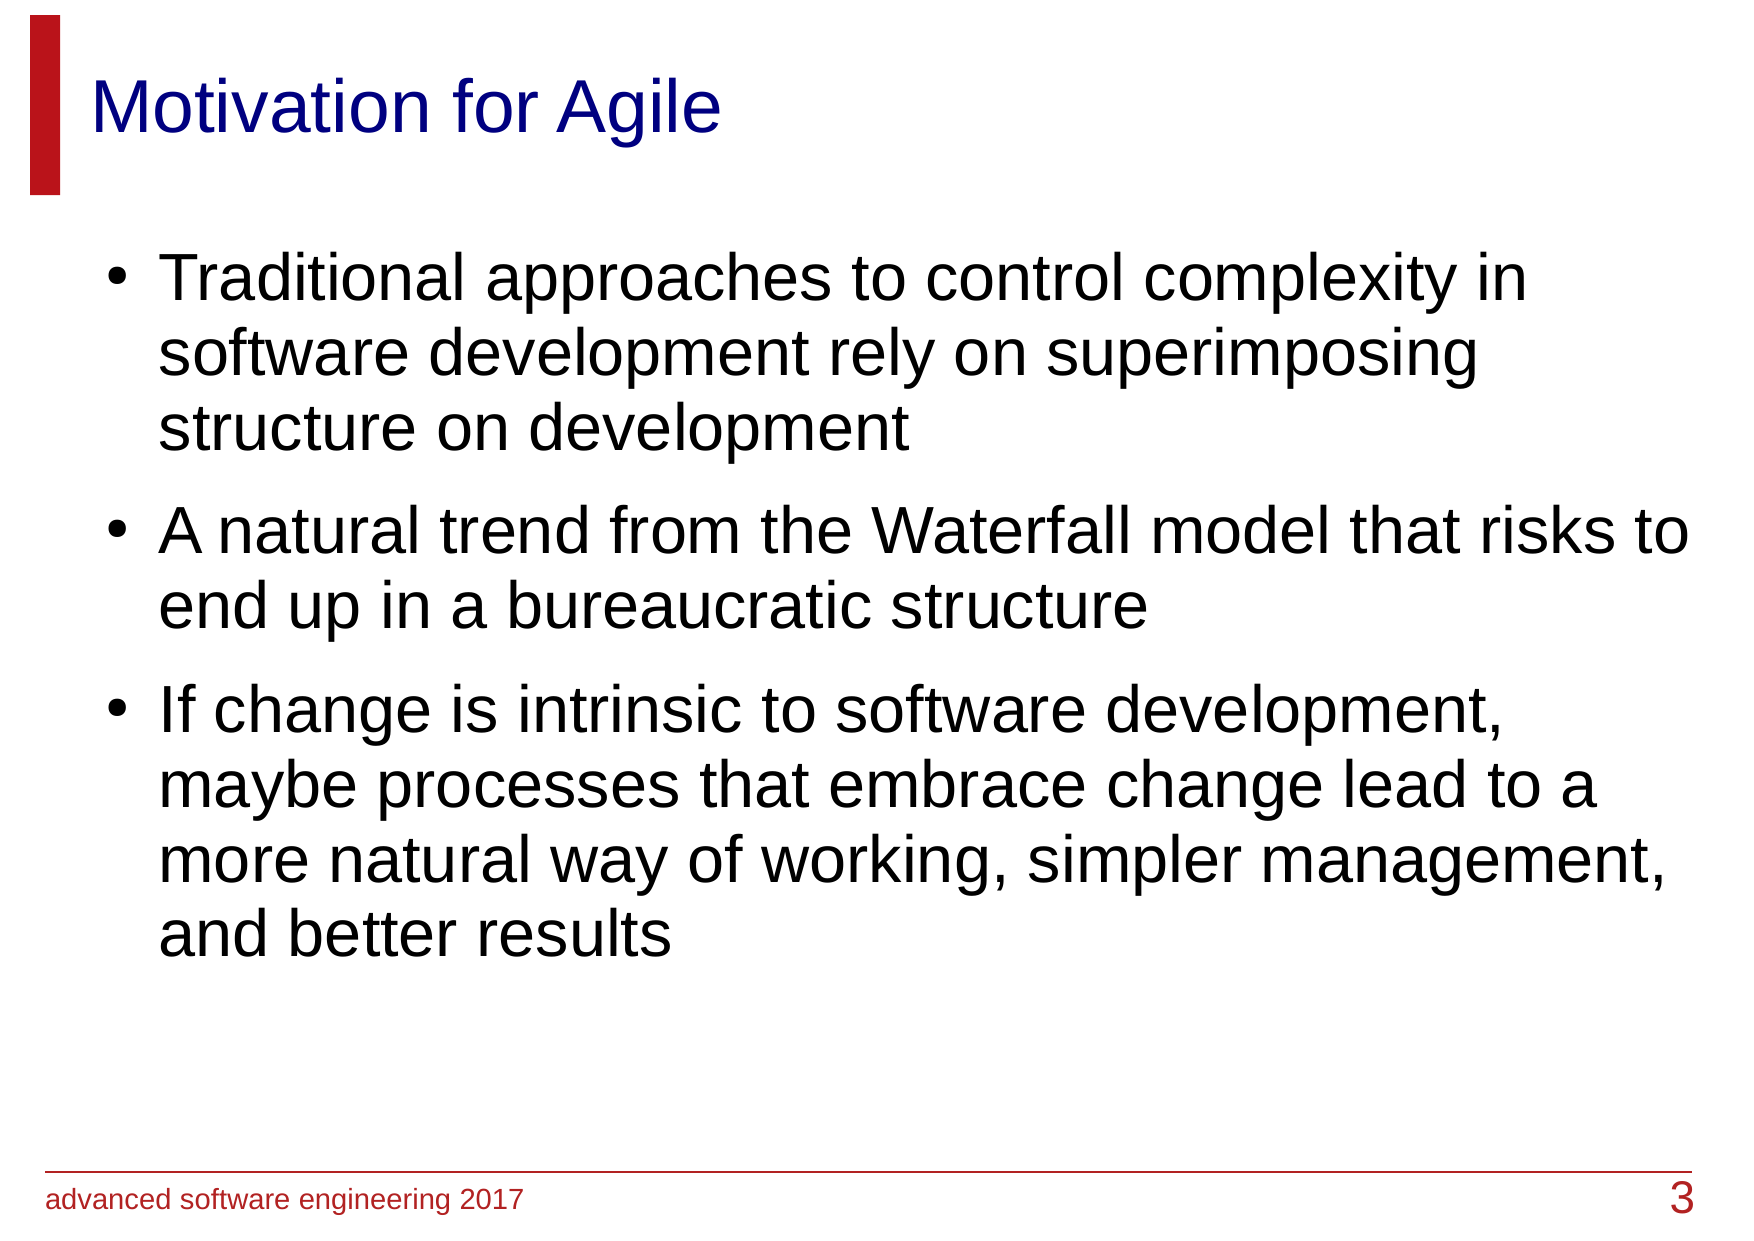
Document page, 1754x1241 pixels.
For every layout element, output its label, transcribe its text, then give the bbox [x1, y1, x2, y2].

list Traditional approaches to control complexity in software development rely on superimposing structure on development A natural trend from the Waterfall model that risks to end up in a bureaucratic structure If change is intrinsic to software development, maybe processes that embrace change lead to a more natural way of working, simpler management, and better results [87, 240, 1696, 1130]
title Motivation for Agile [90, 17, 1696, 196]
